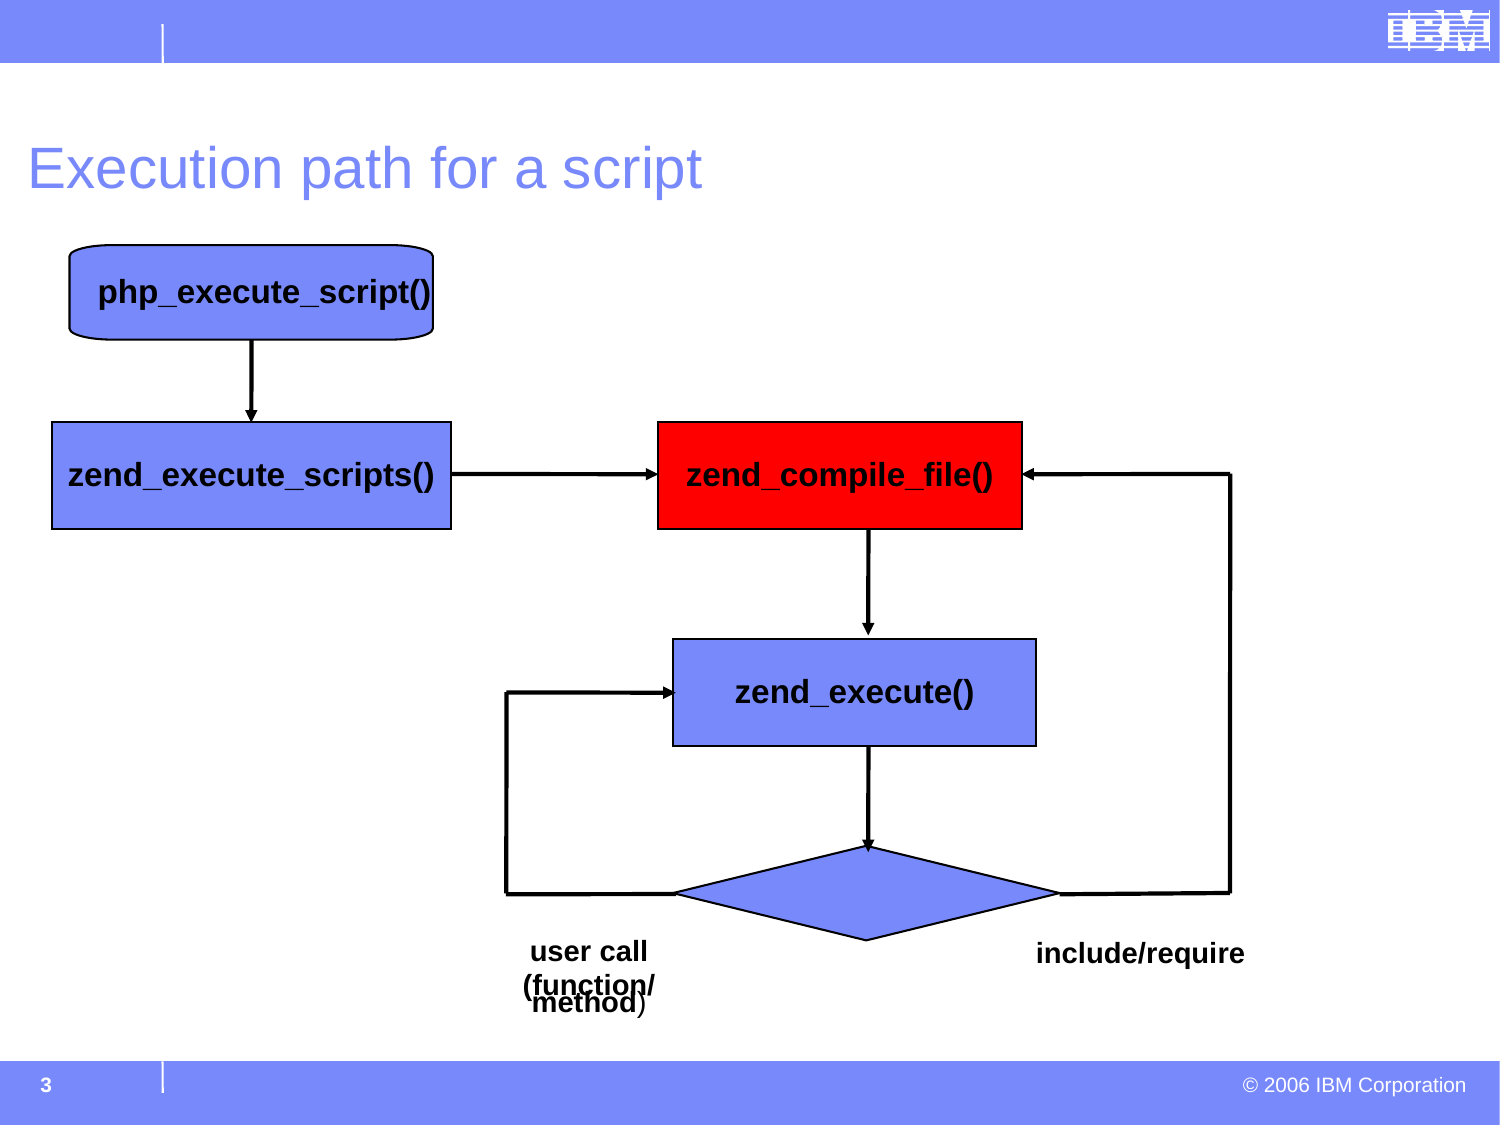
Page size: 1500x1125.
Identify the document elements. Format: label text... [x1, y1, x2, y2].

text_box include/require [1021, 942, 1261, 975]
text_box [677, 846, 1059, 941]
text_box zend_compile_file()‏ [658, 422, 1022, 529]
text_box zend_execute_scripts()‏ [51, 422, 451, 529]
text_box zend_execute()‏ [672, 639, 1037, 746]
text_box Execution path for a script [12, 126, 1366, 209]
text_box user call (function/method)‏ [450, 940, 728, 1024]
text_box php_execute_script()‏ [69, 245, 433, 340]
